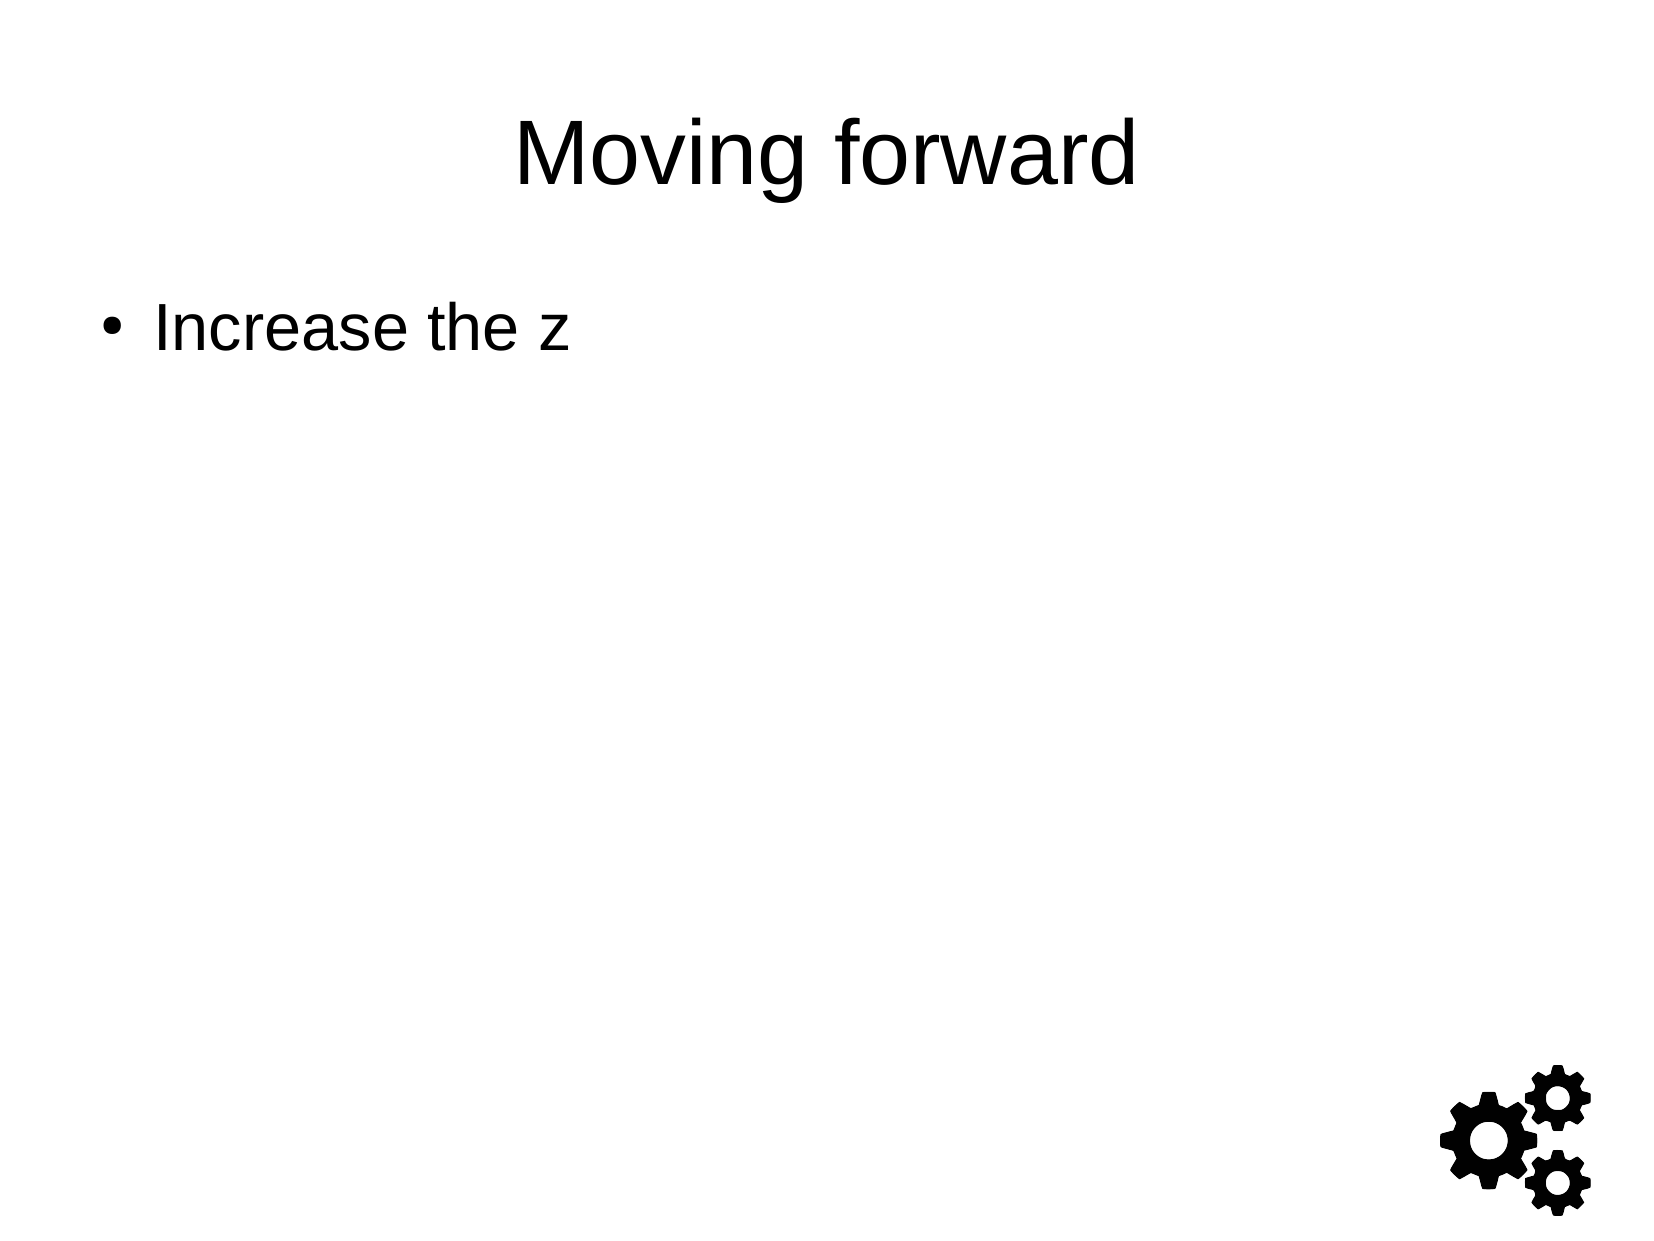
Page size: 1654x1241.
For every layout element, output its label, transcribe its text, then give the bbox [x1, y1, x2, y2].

list Increase the z [82, 290, 1571, 1010]
picture [1440, 1065, 1591, 1216]
title Moving forward [82, 49, 1571, 257]
